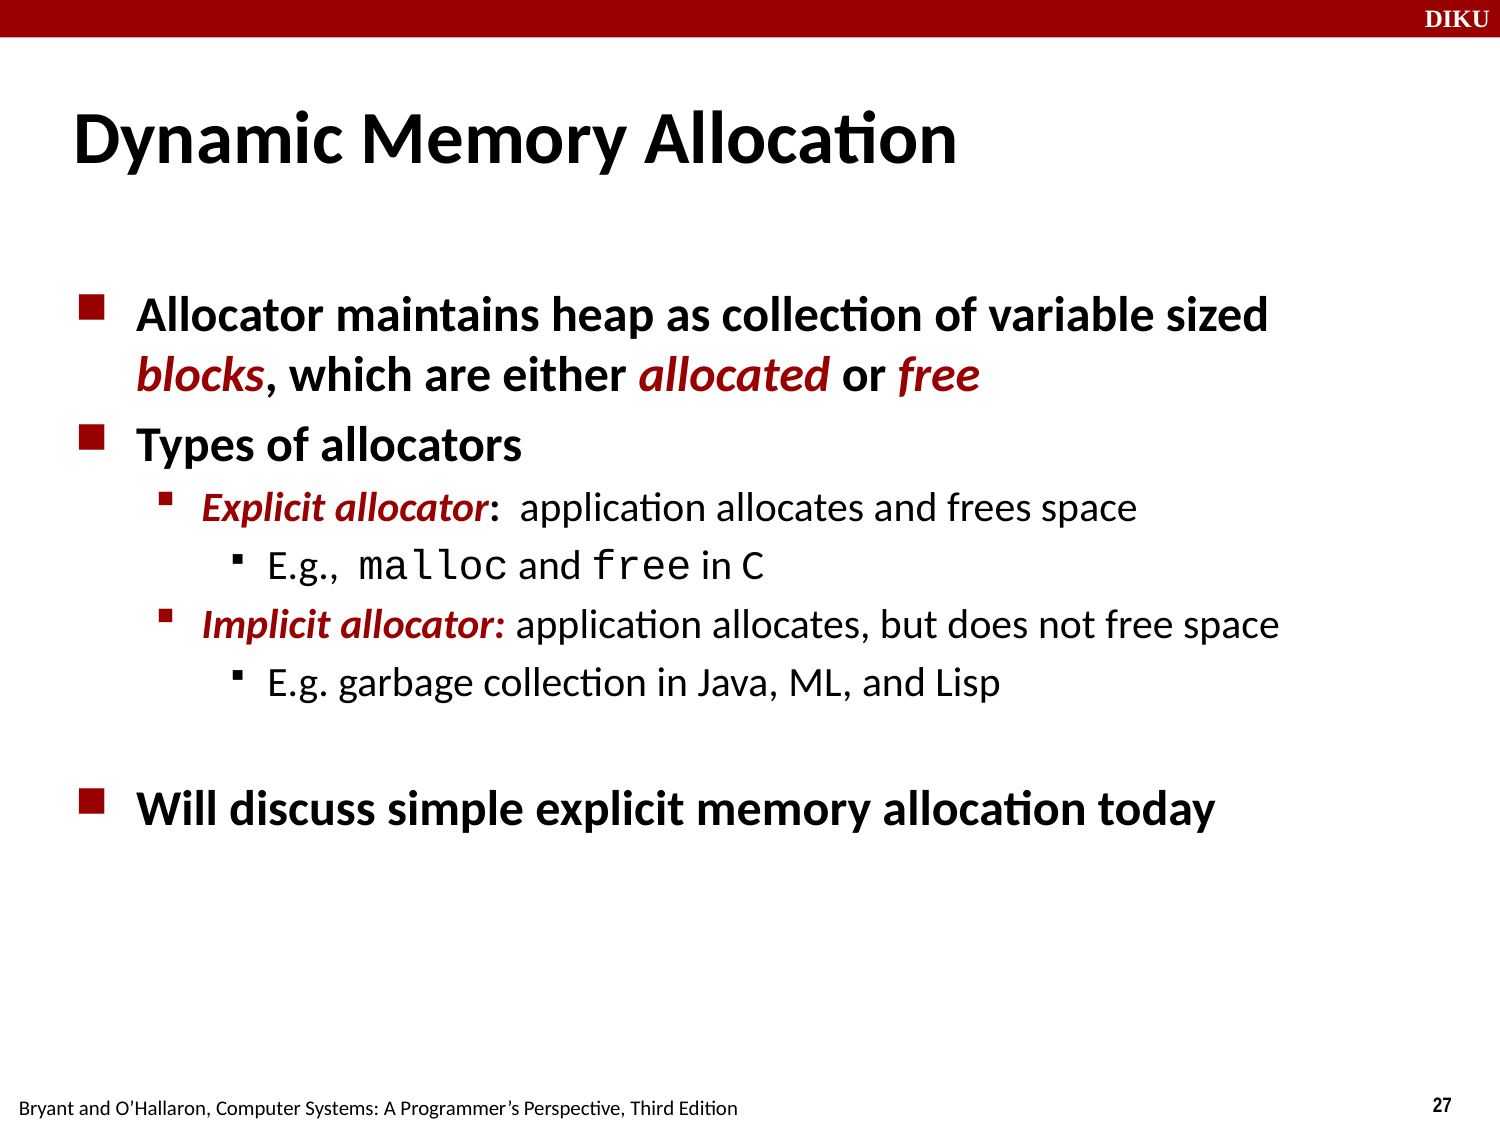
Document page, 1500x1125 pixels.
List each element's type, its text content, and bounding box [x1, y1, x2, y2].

text_box Dynamic Memory Allocation [58, 71, 1304, 197]
text_box Allocator maintains heap as collection of variable sized blocks, which are either allocated or free Types of allocators Explicit allocator: application allocates and frees space E.g., malloc and free in C Implicit allocator: application allocates, but does not free space E.g. garbage collection in Java, ML, and Lisp Will discuss simple explicit memory allocation today [65, 274, 1361, 988]
